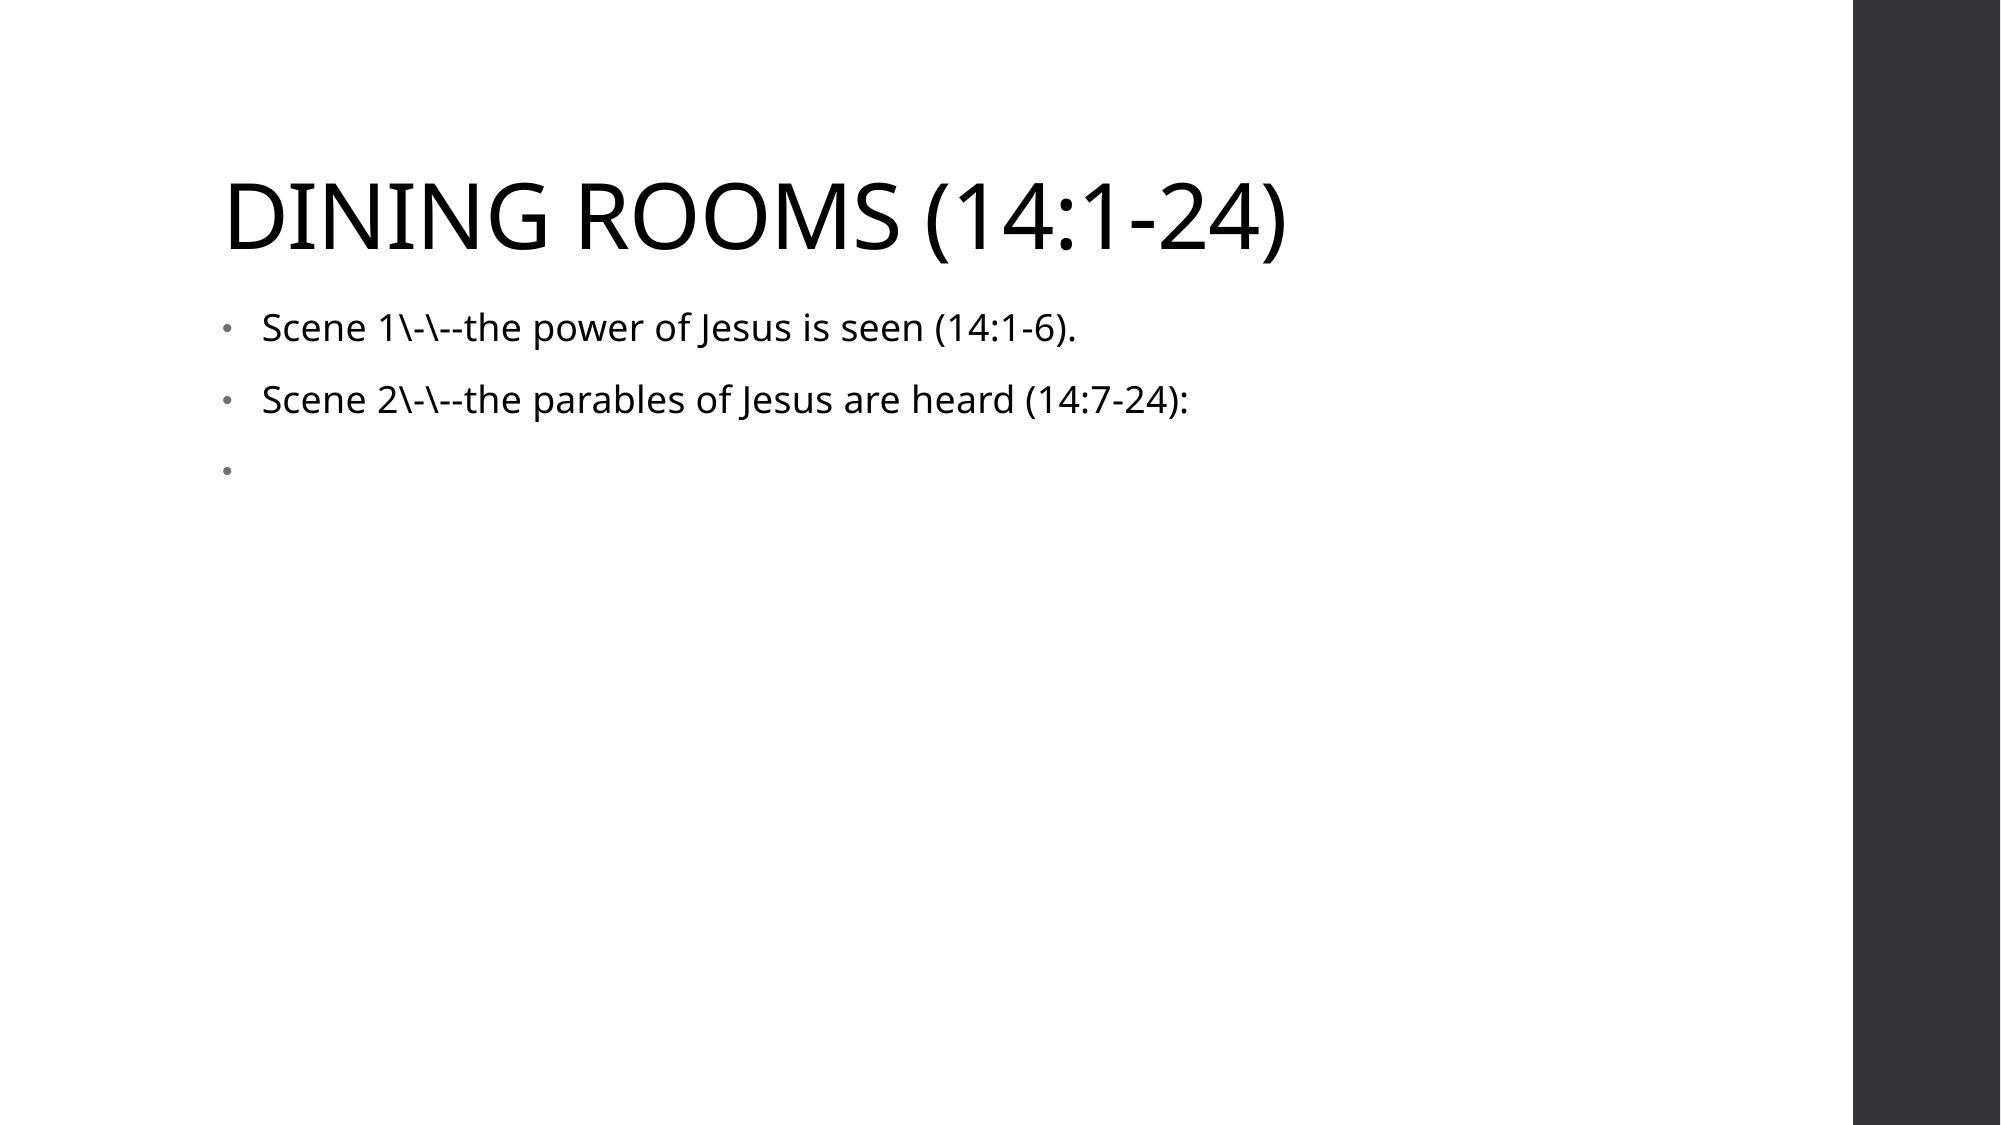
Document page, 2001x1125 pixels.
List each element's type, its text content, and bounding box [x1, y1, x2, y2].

title DINING ROOMS (14:1-24) [206, 60, 1797, 278]
list Scene 1\-\--the power of Jesus is seen (14:1-6). Scene 2\-\--the parables of Jesus are heard (14:7-24): [206, 299, 1617, 1014]
